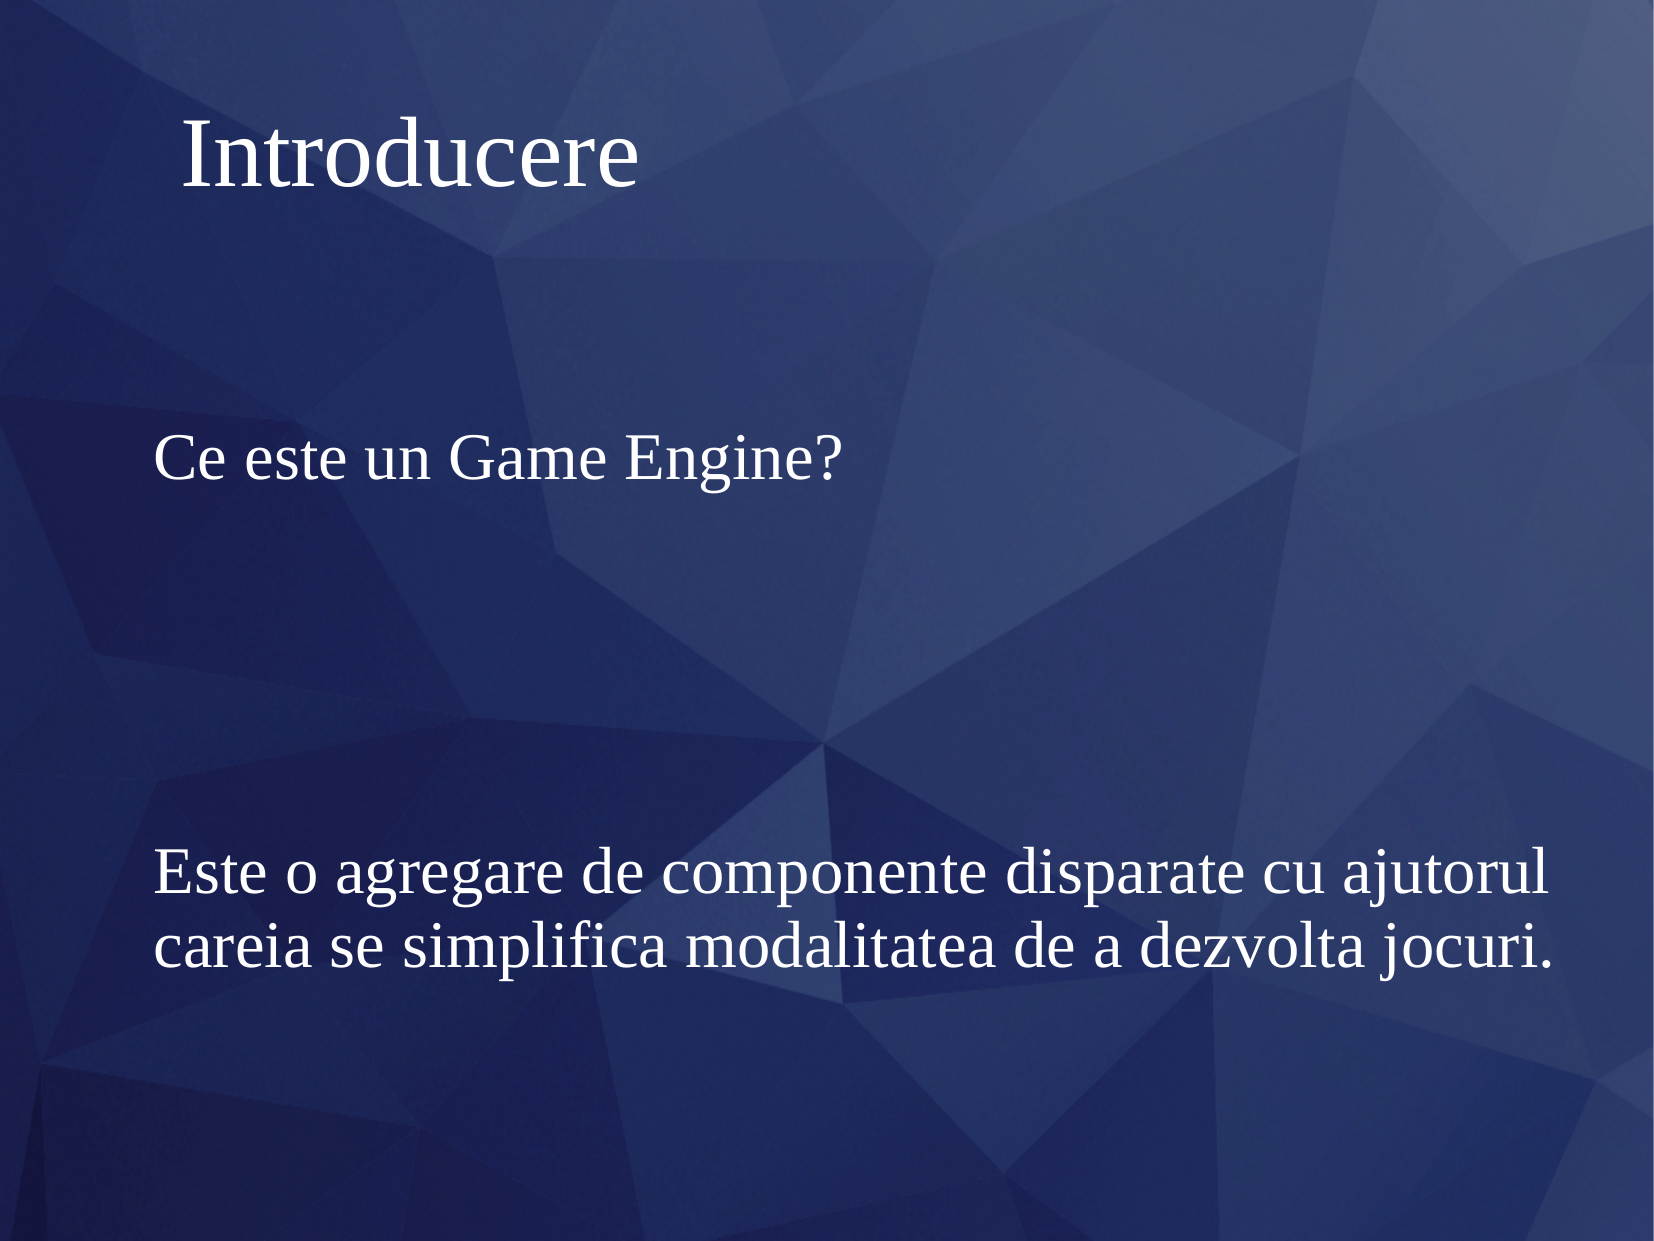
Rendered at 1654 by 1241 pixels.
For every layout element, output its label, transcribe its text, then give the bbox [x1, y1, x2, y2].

list Ce este un Game Engine? Este o agregare de componente disparate cu ajutorul careia se simplifica modalitatea de a dezvolta jocuri. [82, 420, 1571, 1010]
title Introducere [180, 49, 751, 257]
picture [0, 0, 1654, 1241]
